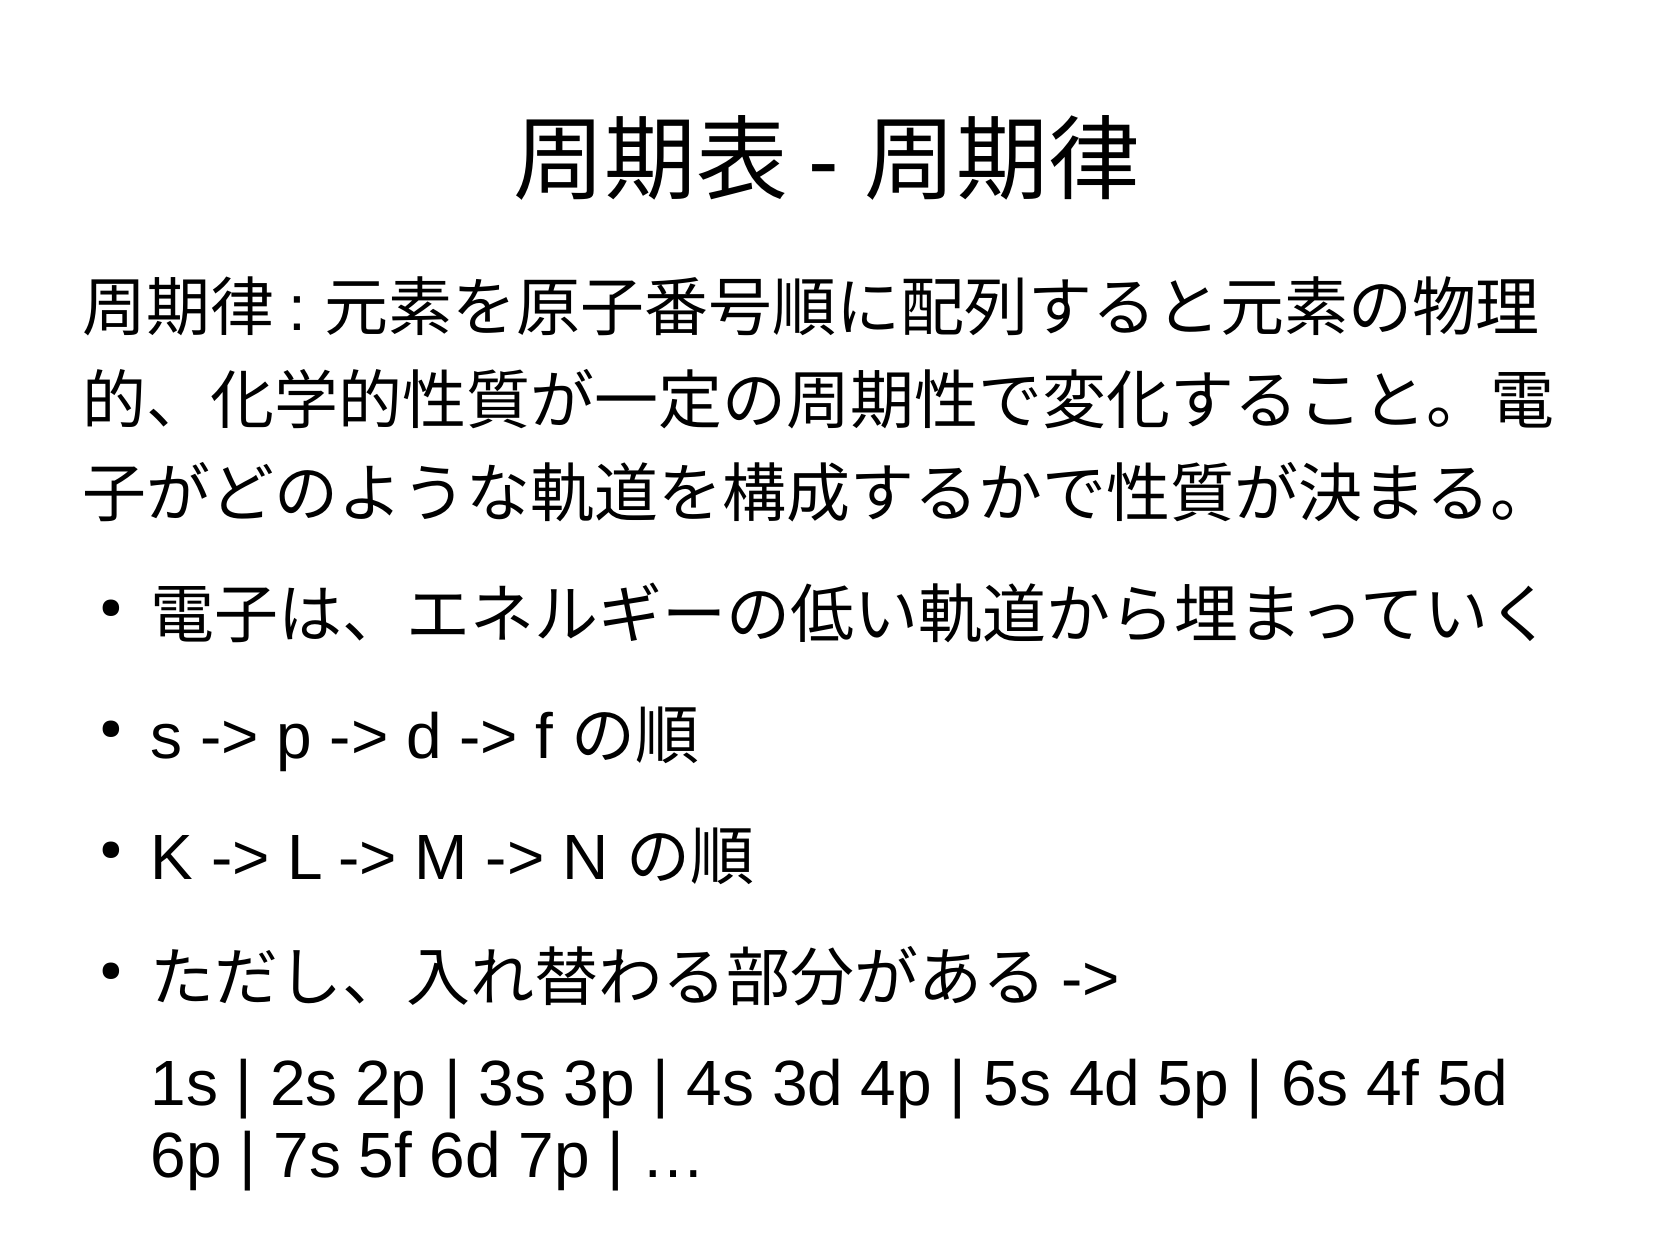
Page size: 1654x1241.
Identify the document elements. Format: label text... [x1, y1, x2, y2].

title 周期表 - 周期律 [82, 49, 1571, 256]
list 周期律 : 元素を原子番号順に配列すると元素の物理的、化学的性質が一定の周期性で変化すること。電子がどのような軌道を構成するかで性質が決まる。 電子は、エネルギーの低い軌道から埋まっていく s -> p -> d -> f の順 K -> L -> M -> N の順 ただし、入れ替わる部分がある -> 1s | 2s 2p | 3s 3p | 4s 3d 4p | 5s 4d 5p | 6s 4f 5d 6p | 7s 5f 6d 7p | … [82, 256, 1571, 1205]
